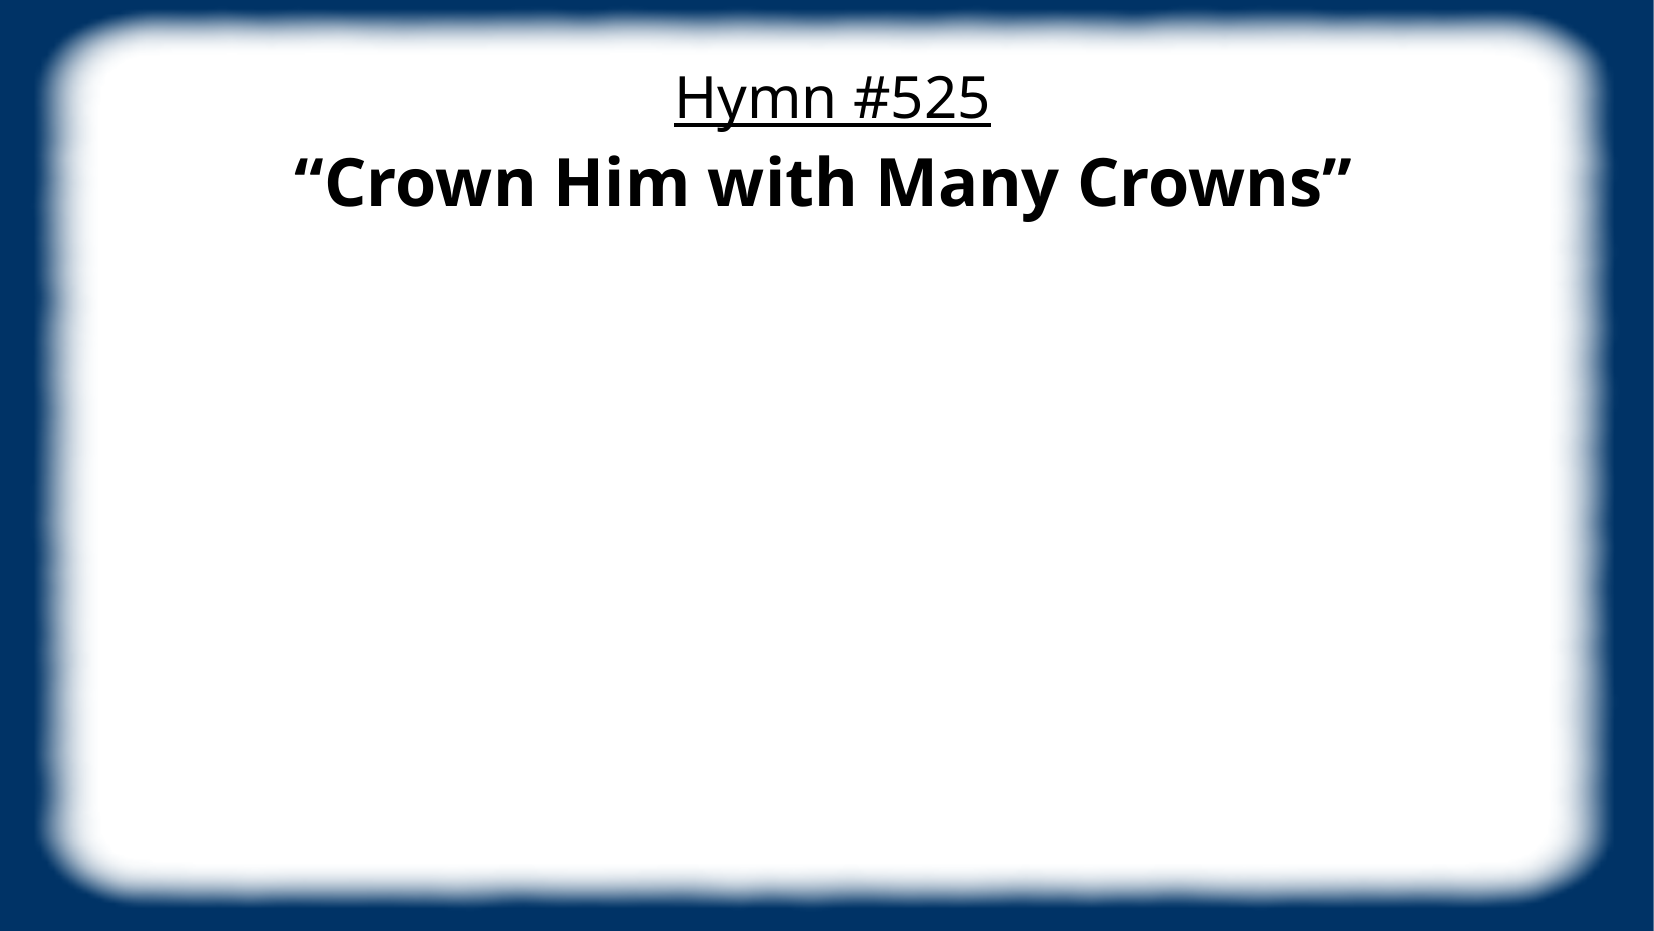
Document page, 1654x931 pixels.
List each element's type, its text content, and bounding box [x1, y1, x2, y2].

text_box Hymn #525 “Crown Him with Many Crowns” [90, 48, 1576, 230]
picture [0, 0, 1654, 931]
